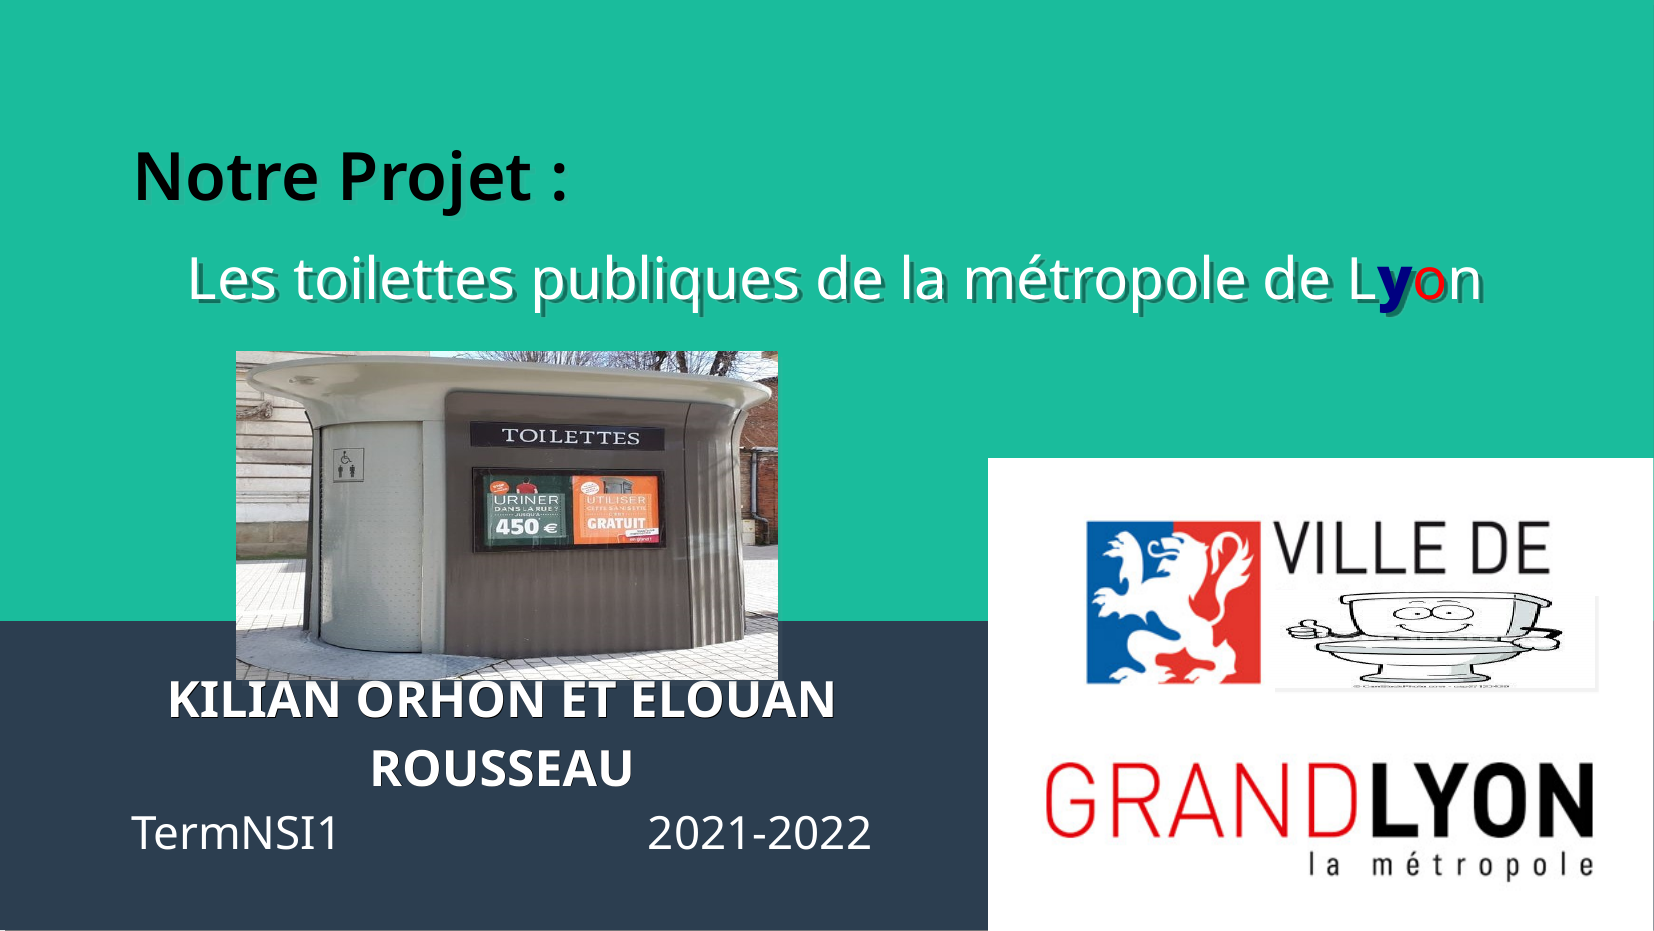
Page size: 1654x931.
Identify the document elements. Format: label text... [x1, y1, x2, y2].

text_box Notre Projet : [118, 83, 798, 266]
title Les toilettes publiques de la métropole de Lyon [118, 118, 1536, 385]
picture [236, 351, 778, 680]
picture [988, 458, 1654, 931]
subtitle Kilian Orhon et Elouan Rousseau TermNSI1 2021-2022 [59, 642, 945, 886]
